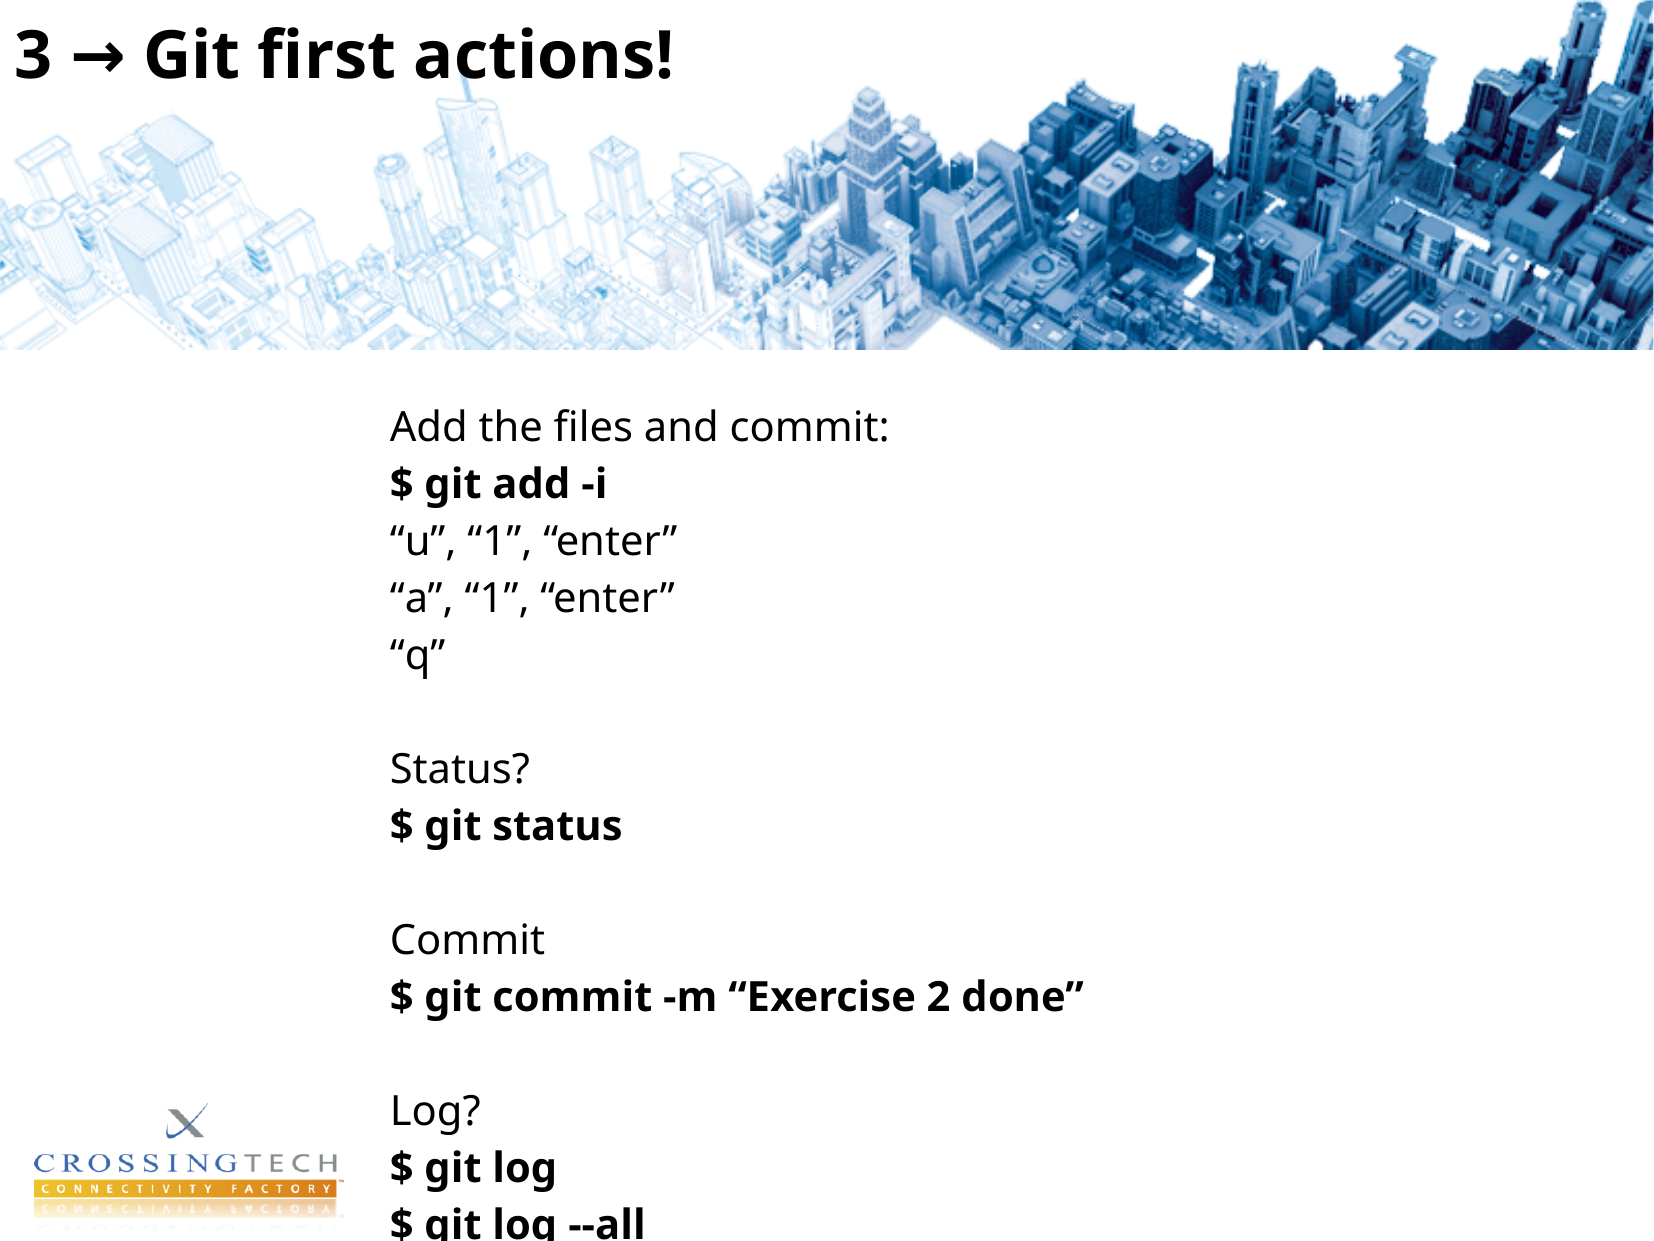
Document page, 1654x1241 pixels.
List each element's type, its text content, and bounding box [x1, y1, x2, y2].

text_box 3 → Git first actions! [0, 0, 913, 93]
picture [0, 0, 1654, 350]
picture [34, 1103, 344, 1237]
text_box Add the files and commit: $ git add -i “u”, “1”, “enter” “a”, “1”, “enter” “q” Status? $ git status Commit $ git commit -m “Exercise 2 done” Log? $ git log $ git log --all [375, 389, 1233, 1132]
